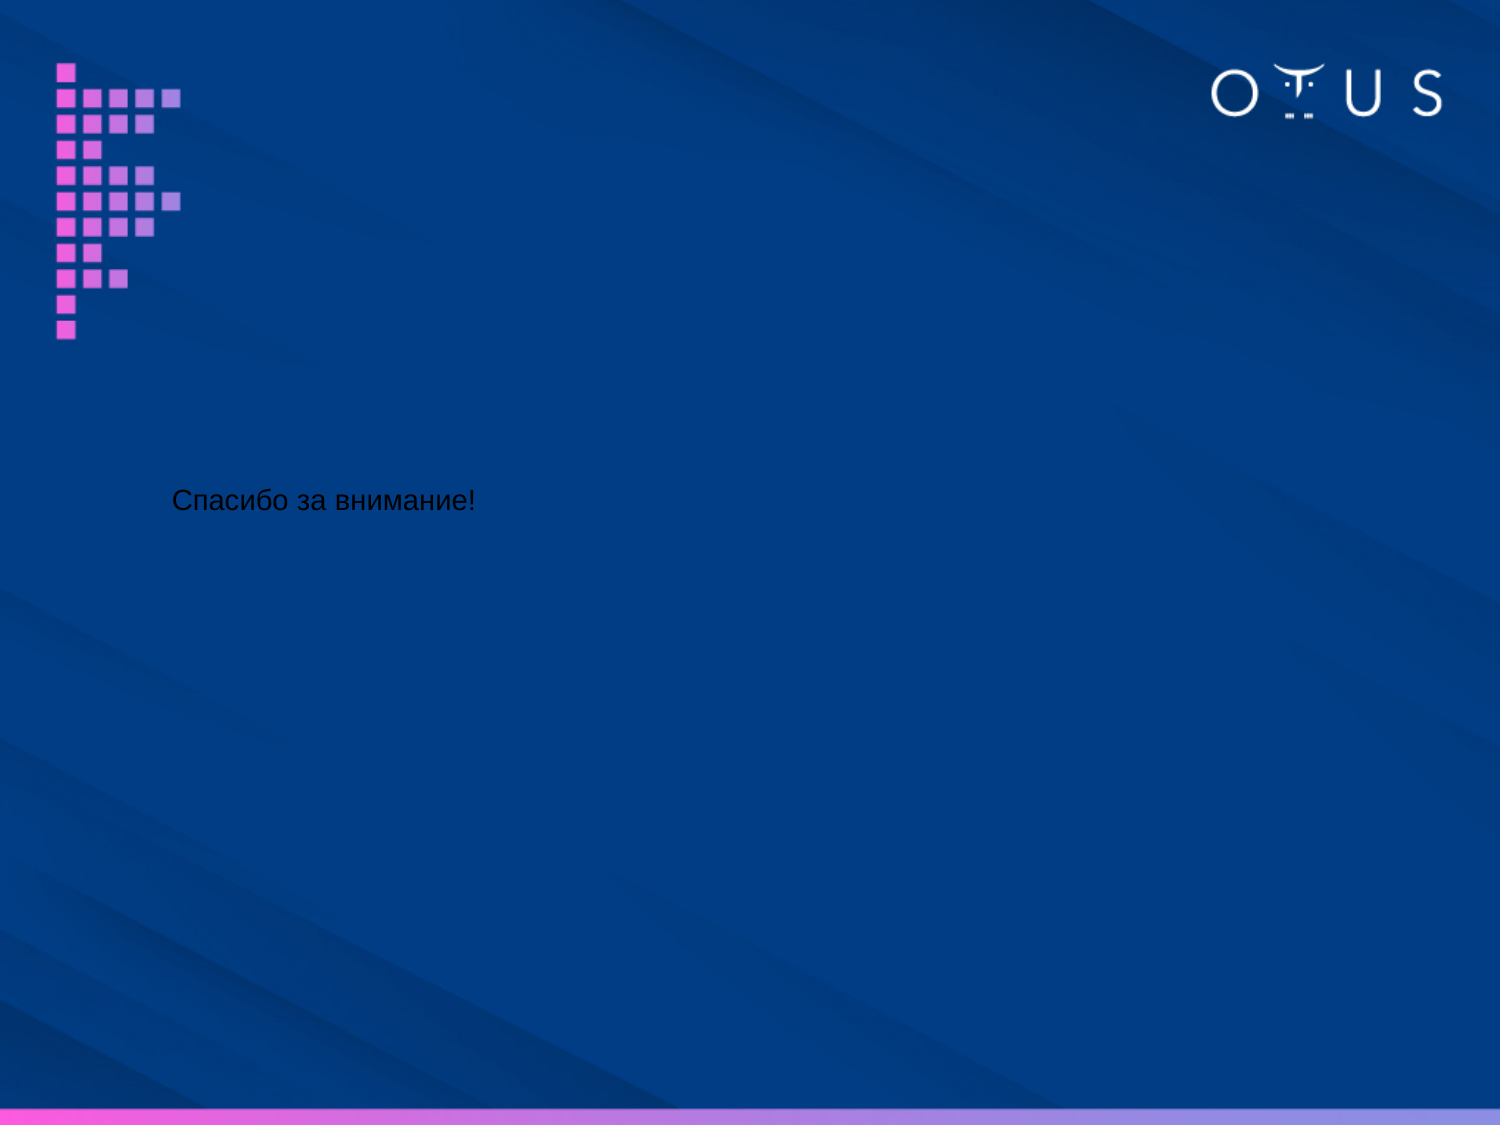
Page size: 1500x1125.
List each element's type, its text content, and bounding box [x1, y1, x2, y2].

title Спасибо за внимание! [156, 86, 1397, 982]
picture [0, 0, 1500, 1125]
